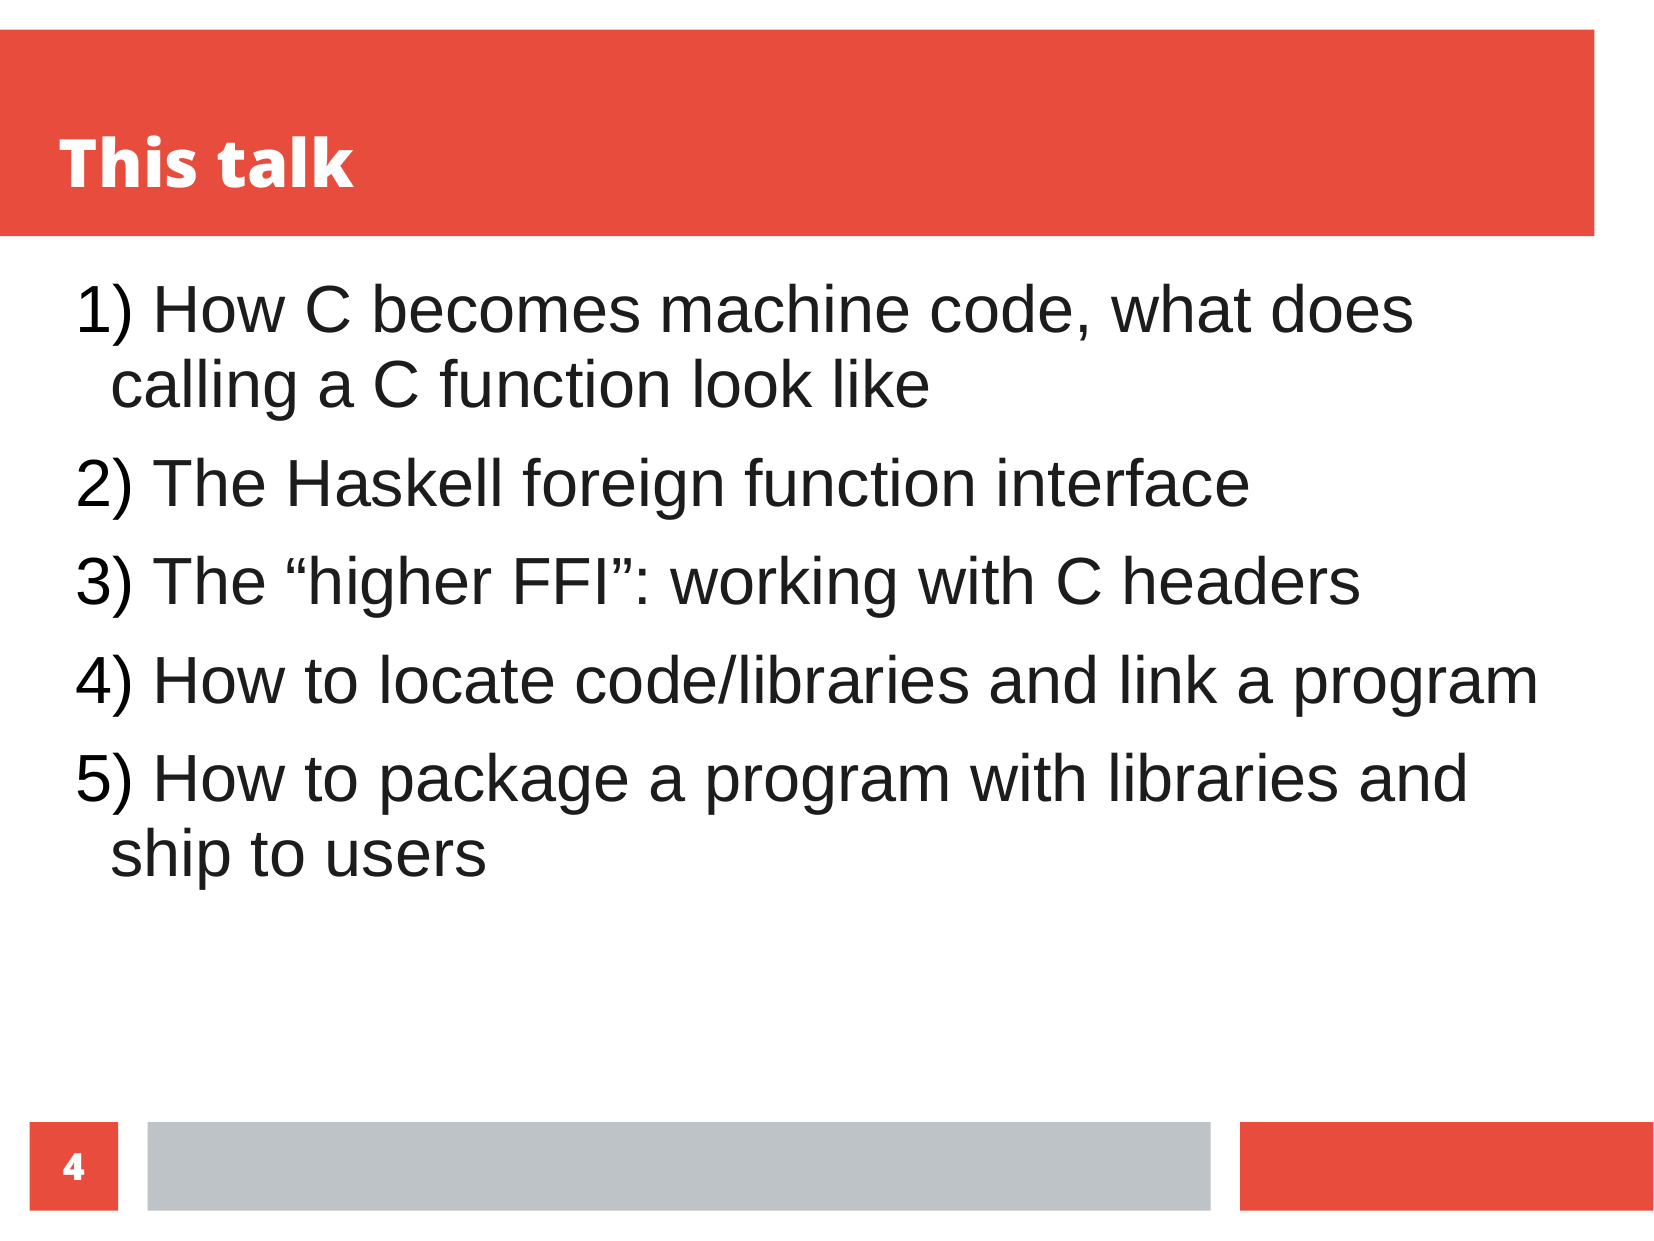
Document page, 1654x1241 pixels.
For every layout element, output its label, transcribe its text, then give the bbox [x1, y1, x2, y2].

title This talk [59, 59, 1595, 207]
list How C becomes machine code, what does calling a C function look like The Haskell foreign function interface The “higher FFI”: working with C headers How to locate code/libraries and link a program How to package a program with libraries and ship to users [75, 272, 1561, 1066]
